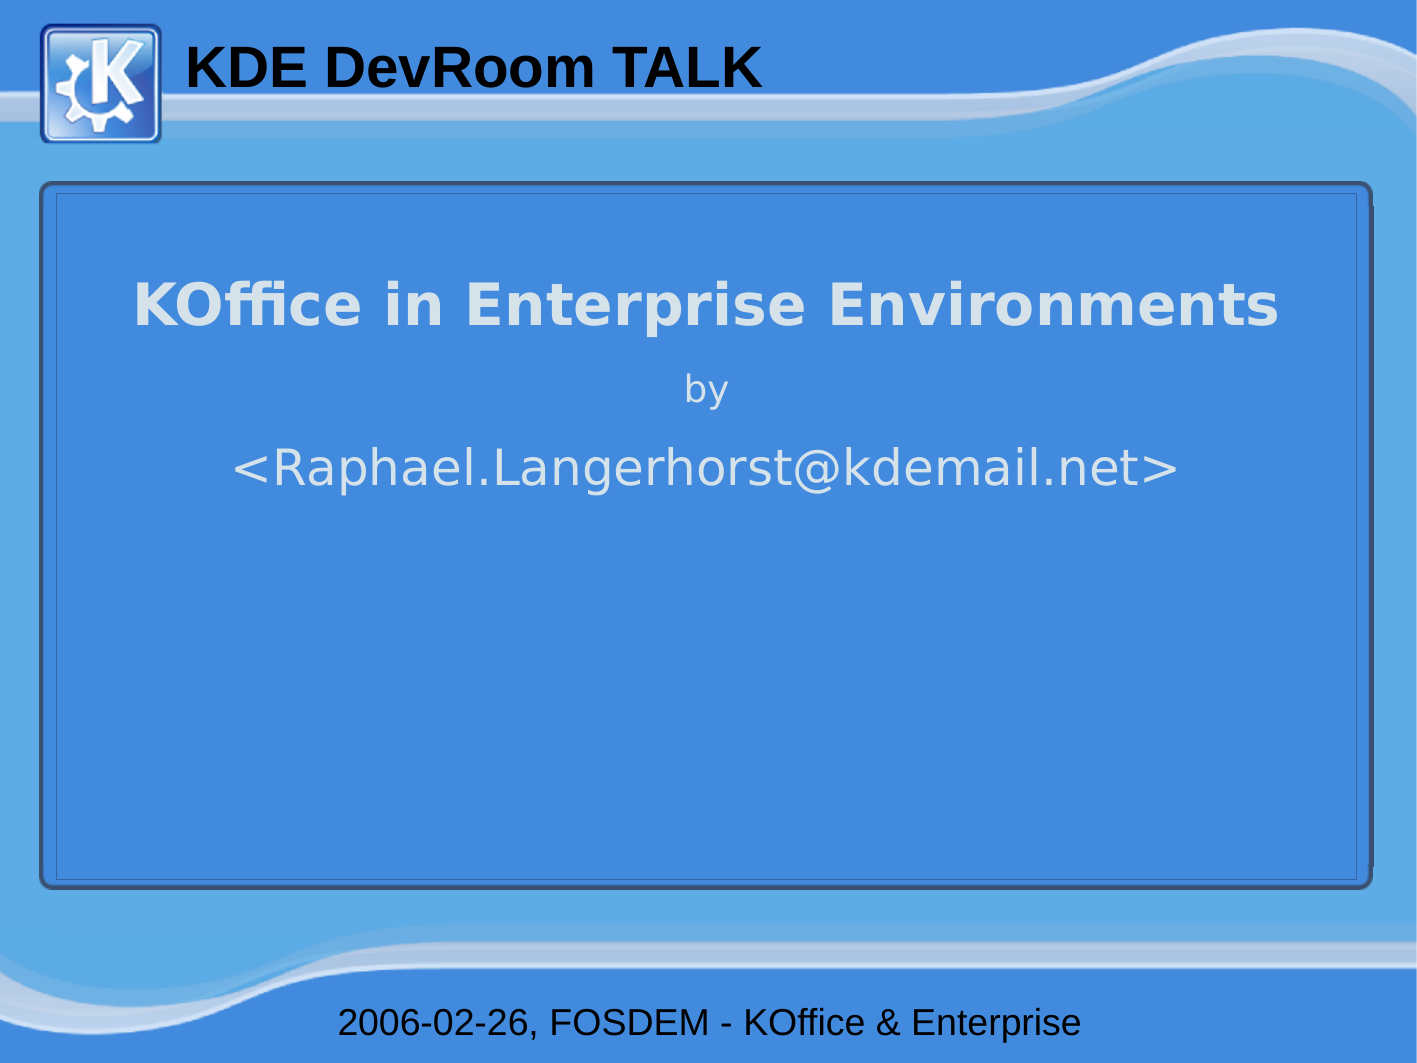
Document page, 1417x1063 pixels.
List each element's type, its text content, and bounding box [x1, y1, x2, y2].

picture [0, 0, 1417, 1063]
text_box KOffice in Enterprise Environments by <Raphael.Langerhorst@kdemail.net> [56, 193, 1357, 880]
text_box KDE DevRoom TALK [170, 27, 1048, 104]
